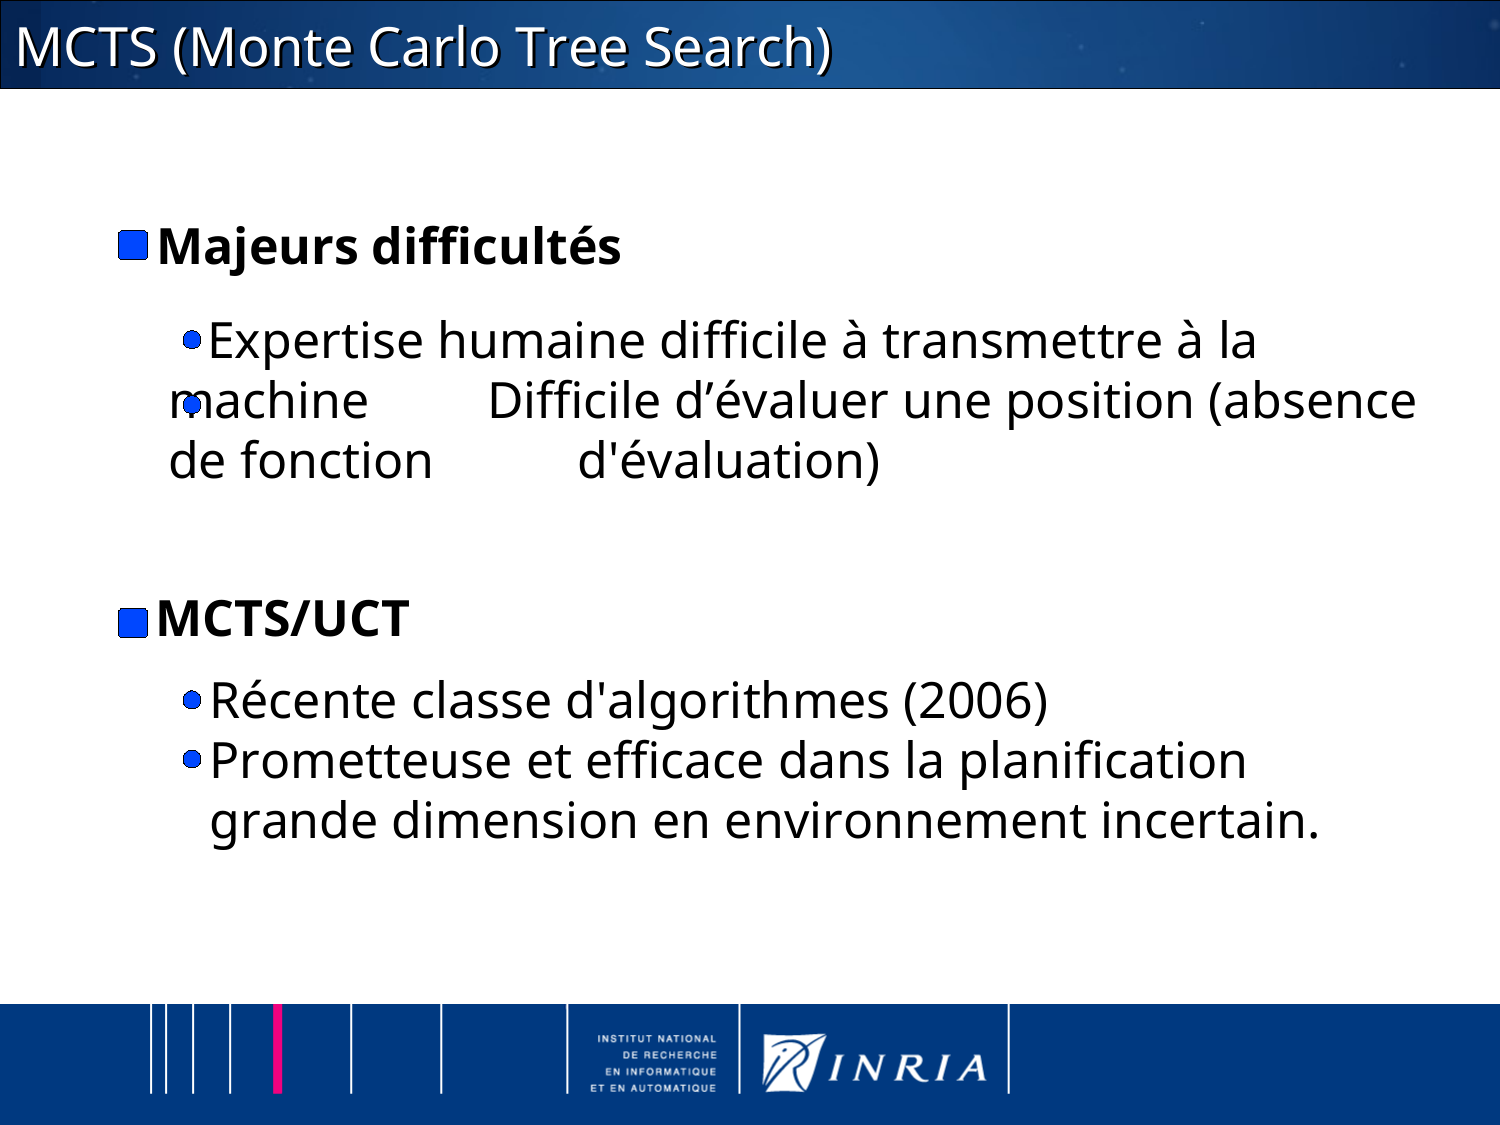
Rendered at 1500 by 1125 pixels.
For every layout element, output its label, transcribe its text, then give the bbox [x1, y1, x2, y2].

text_box MCTS (Monte Carlo Tree Search) [0, 0, 1500, 89]
text_box Majeurs difficultés [141, 206, 975, 282]
text_box Récente classe d'algorithmes (2006) Prometteuse et efficace dans la planification grande dimension en environnement incertain. [194, 661, 1406, 857]
text_box [183, 330, 201, 349]
text_box [118, 608, 140, 638]
text_box [118, 230, 141, 260]
text_box [183, 750, 201, 768]
picture [0, 1004, 1500, 1125]
text_box MCTS/UCT [140, 578, 768, 654]
text_box [183, 690, 201, 709]
text_box [183, 395, 201, 414]
text_box Expertise humaine difficile à transmettre à la machine Difficile d’évaluer une position (absence de fonction d'évaluation) [153, 301, 1483, 497]
